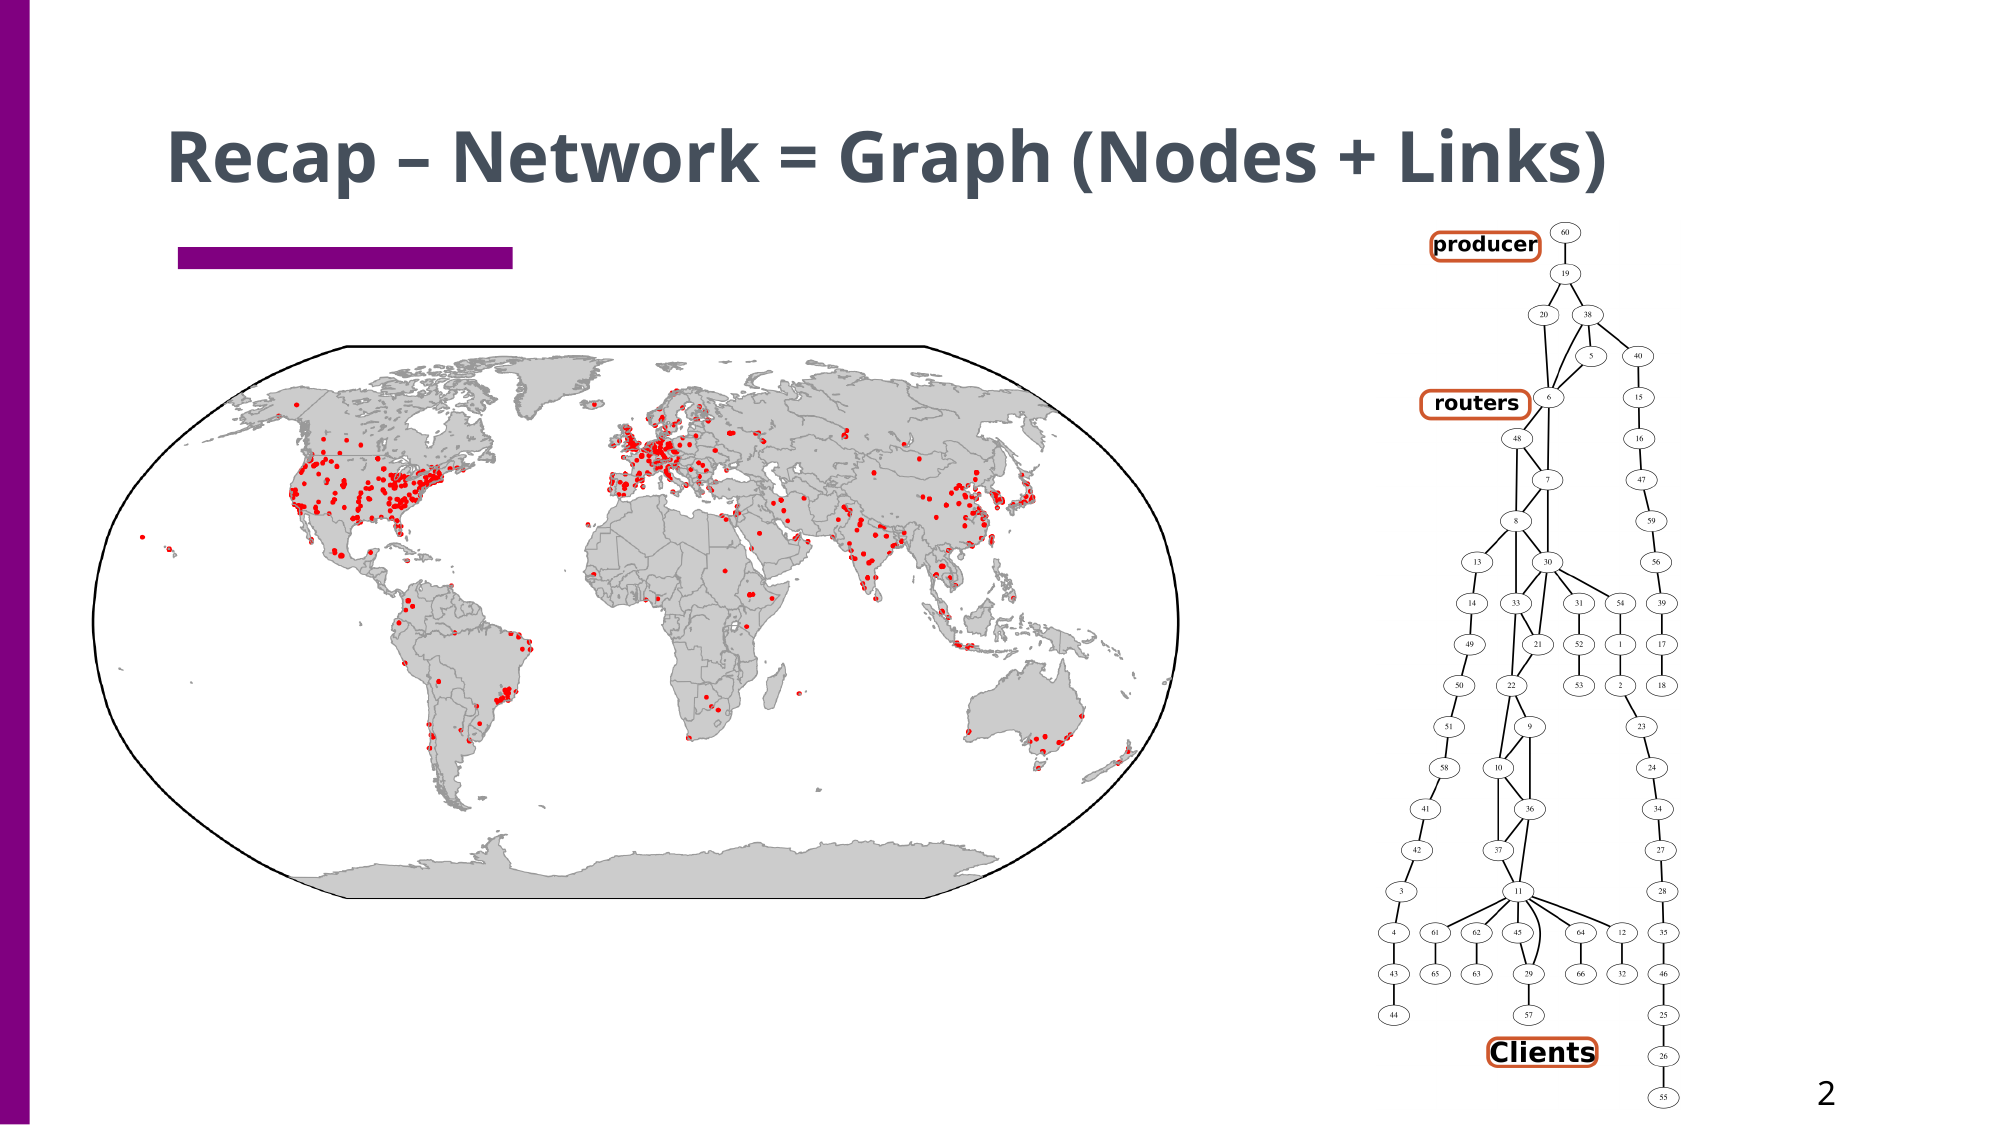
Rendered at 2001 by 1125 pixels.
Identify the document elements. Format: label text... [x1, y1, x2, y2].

picture [1376, 220, 1681, 1111]
text_box Recap – Network = Graph (Nodes + Links) [151, 0, 1849, 212]
picture [75, 329, 1195, 916]
